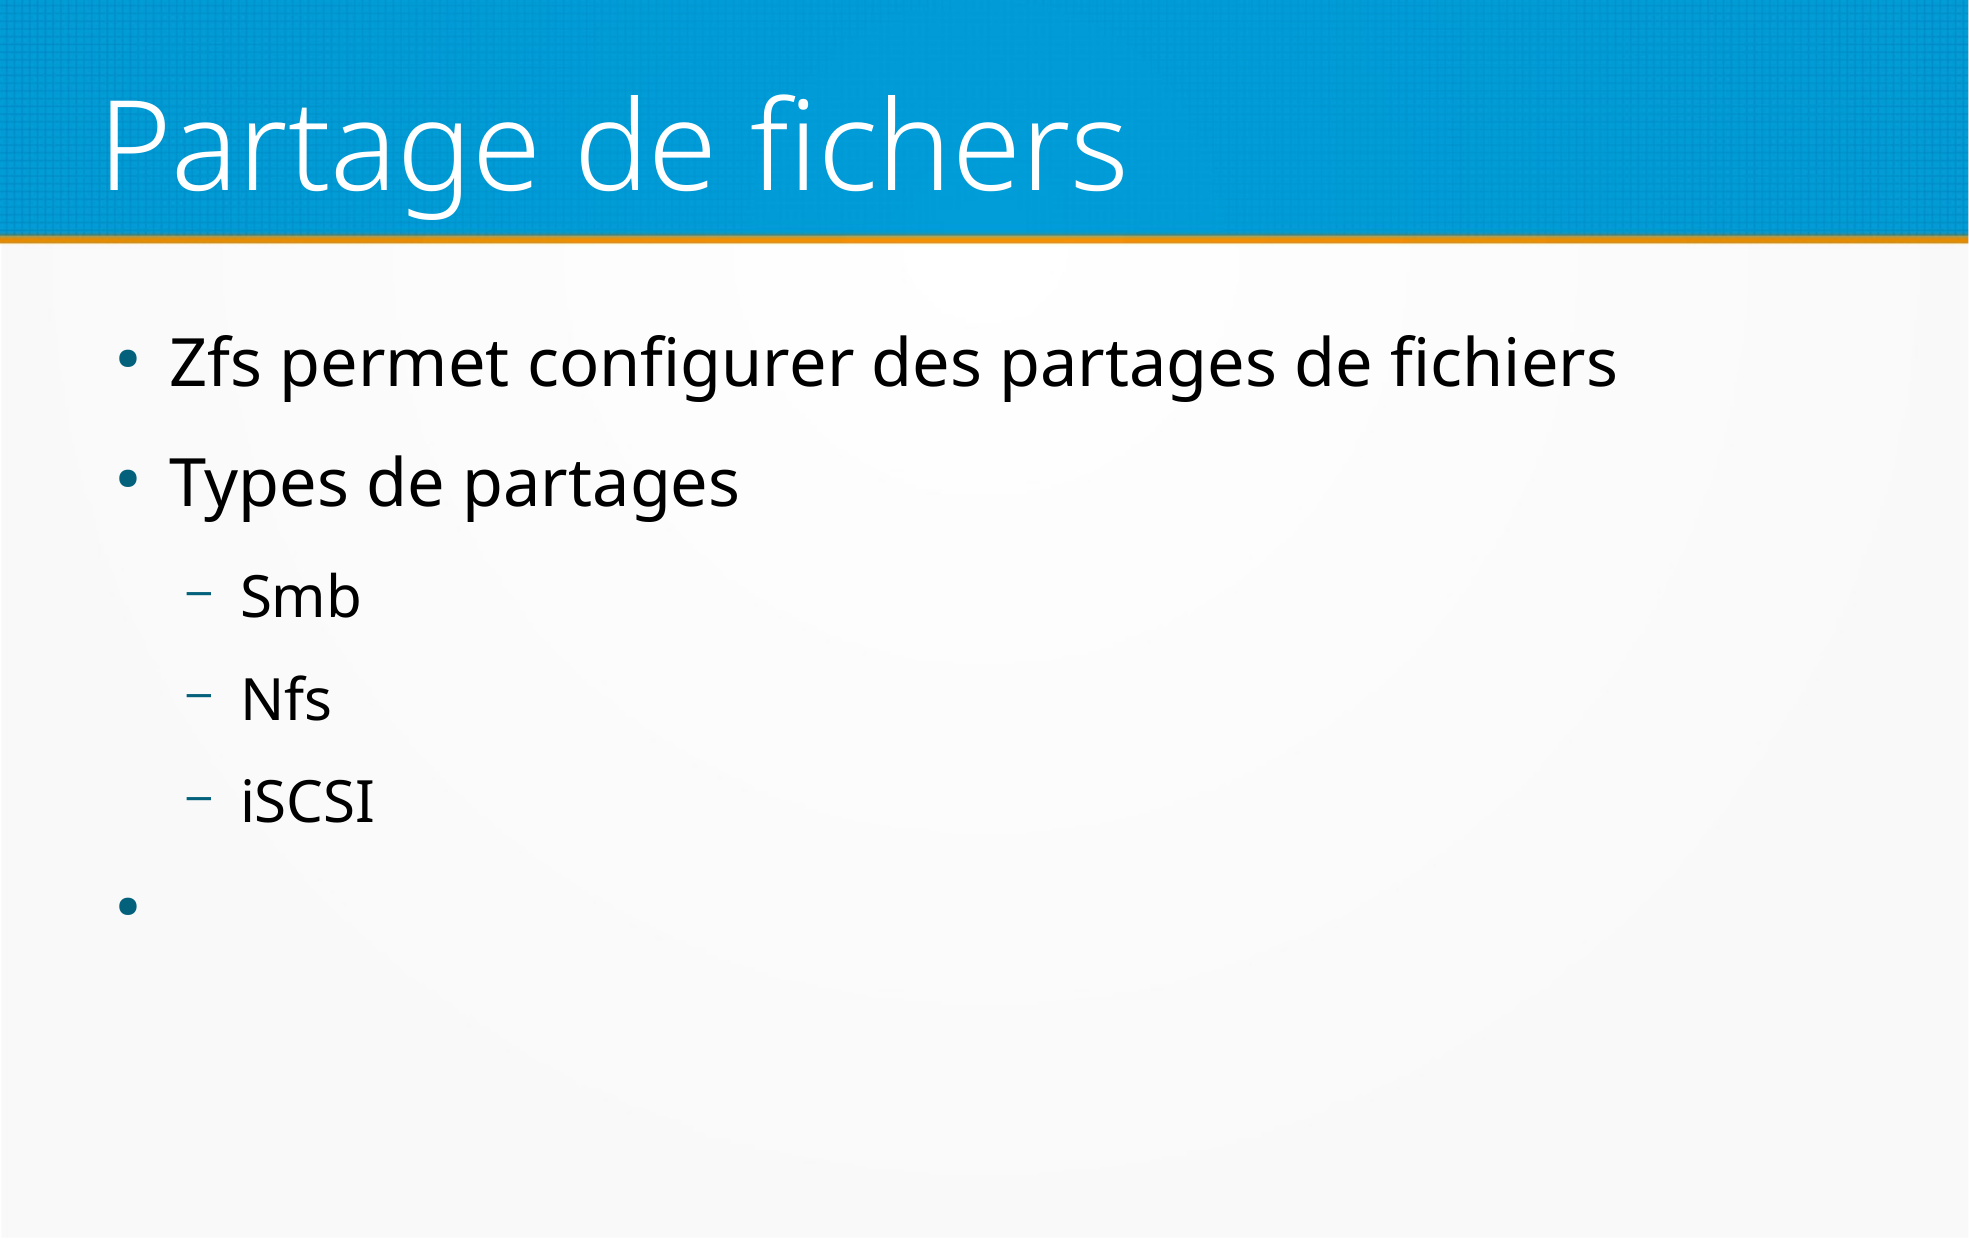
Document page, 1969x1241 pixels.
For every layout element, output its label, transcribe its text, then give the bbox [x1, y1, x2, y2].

list Zfs permet configurer des partages de fichiers Types de partages Smb Nfs iSCSI [98, 315, 1861, 1081]
title Partage de fichers [98, 19, 1870, 227]
picture [0, 233, 1969, 1241]
